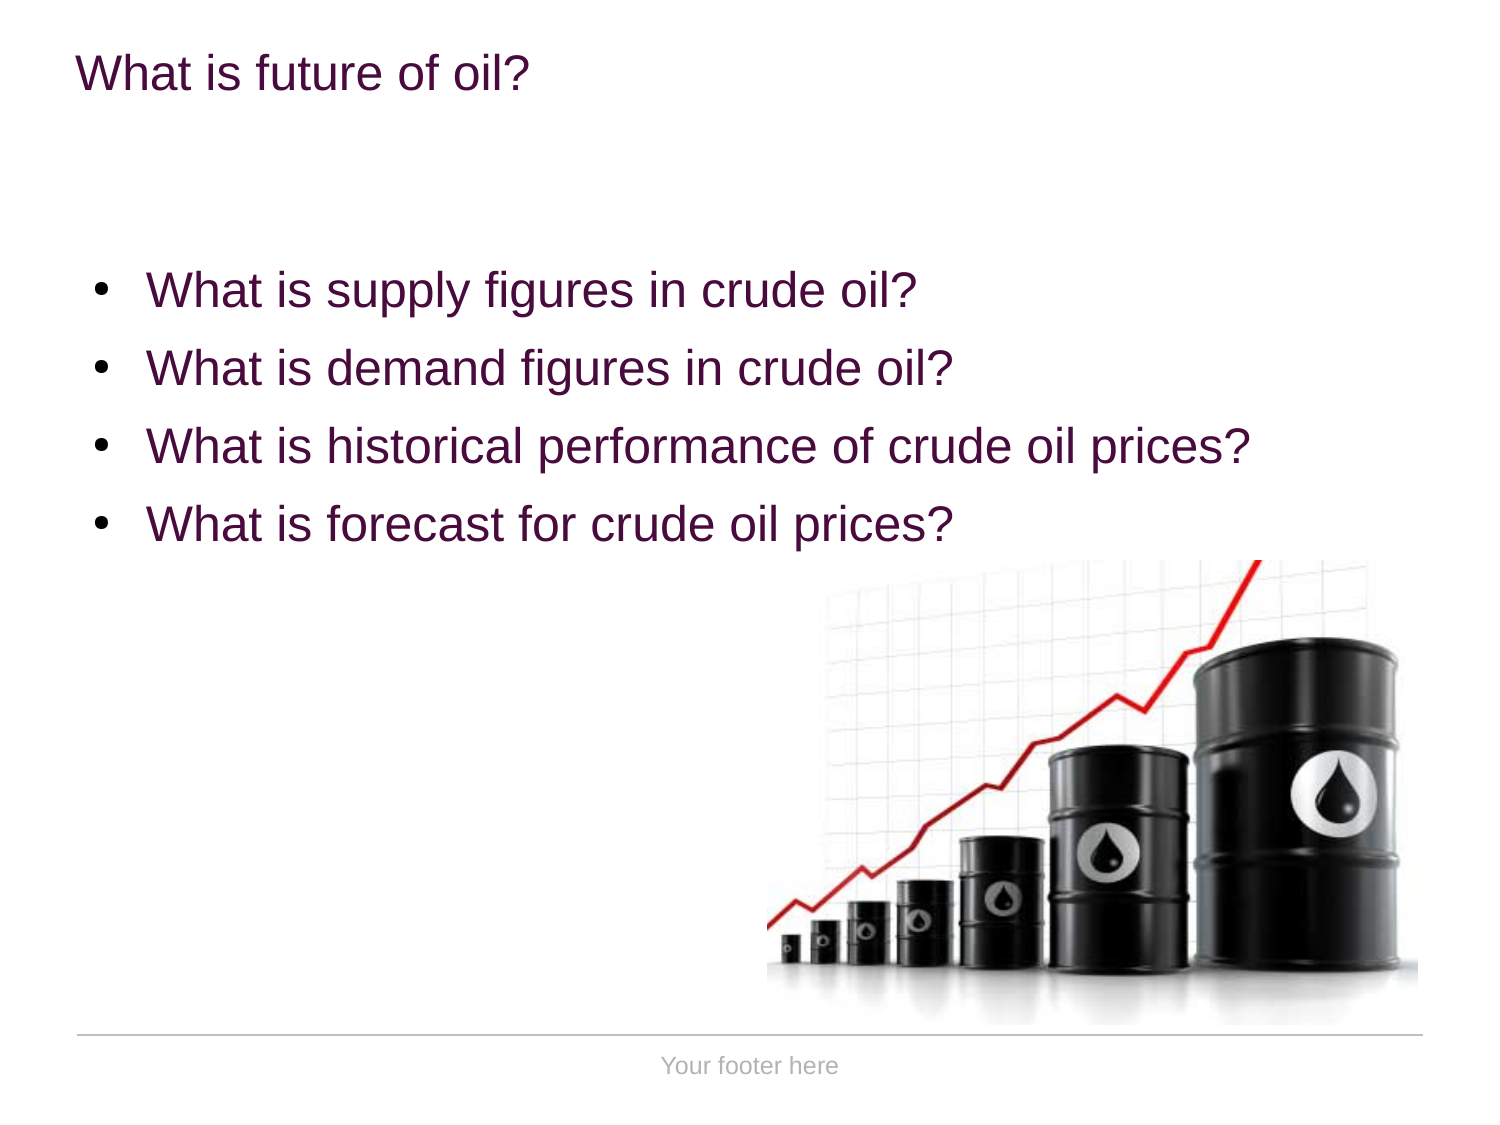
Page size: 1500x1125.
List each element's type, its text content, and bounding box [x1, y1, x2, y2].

title What is future of oil? [75, 45, 1425, 233]
picture [767, 560, 1418, 1025]
list What is supply figures in crude oil? What is demand figures in crude oil? What is historical performance of crude oil prices? What is forecast for crude oil prices? [75, 262, 1425, 1005]
